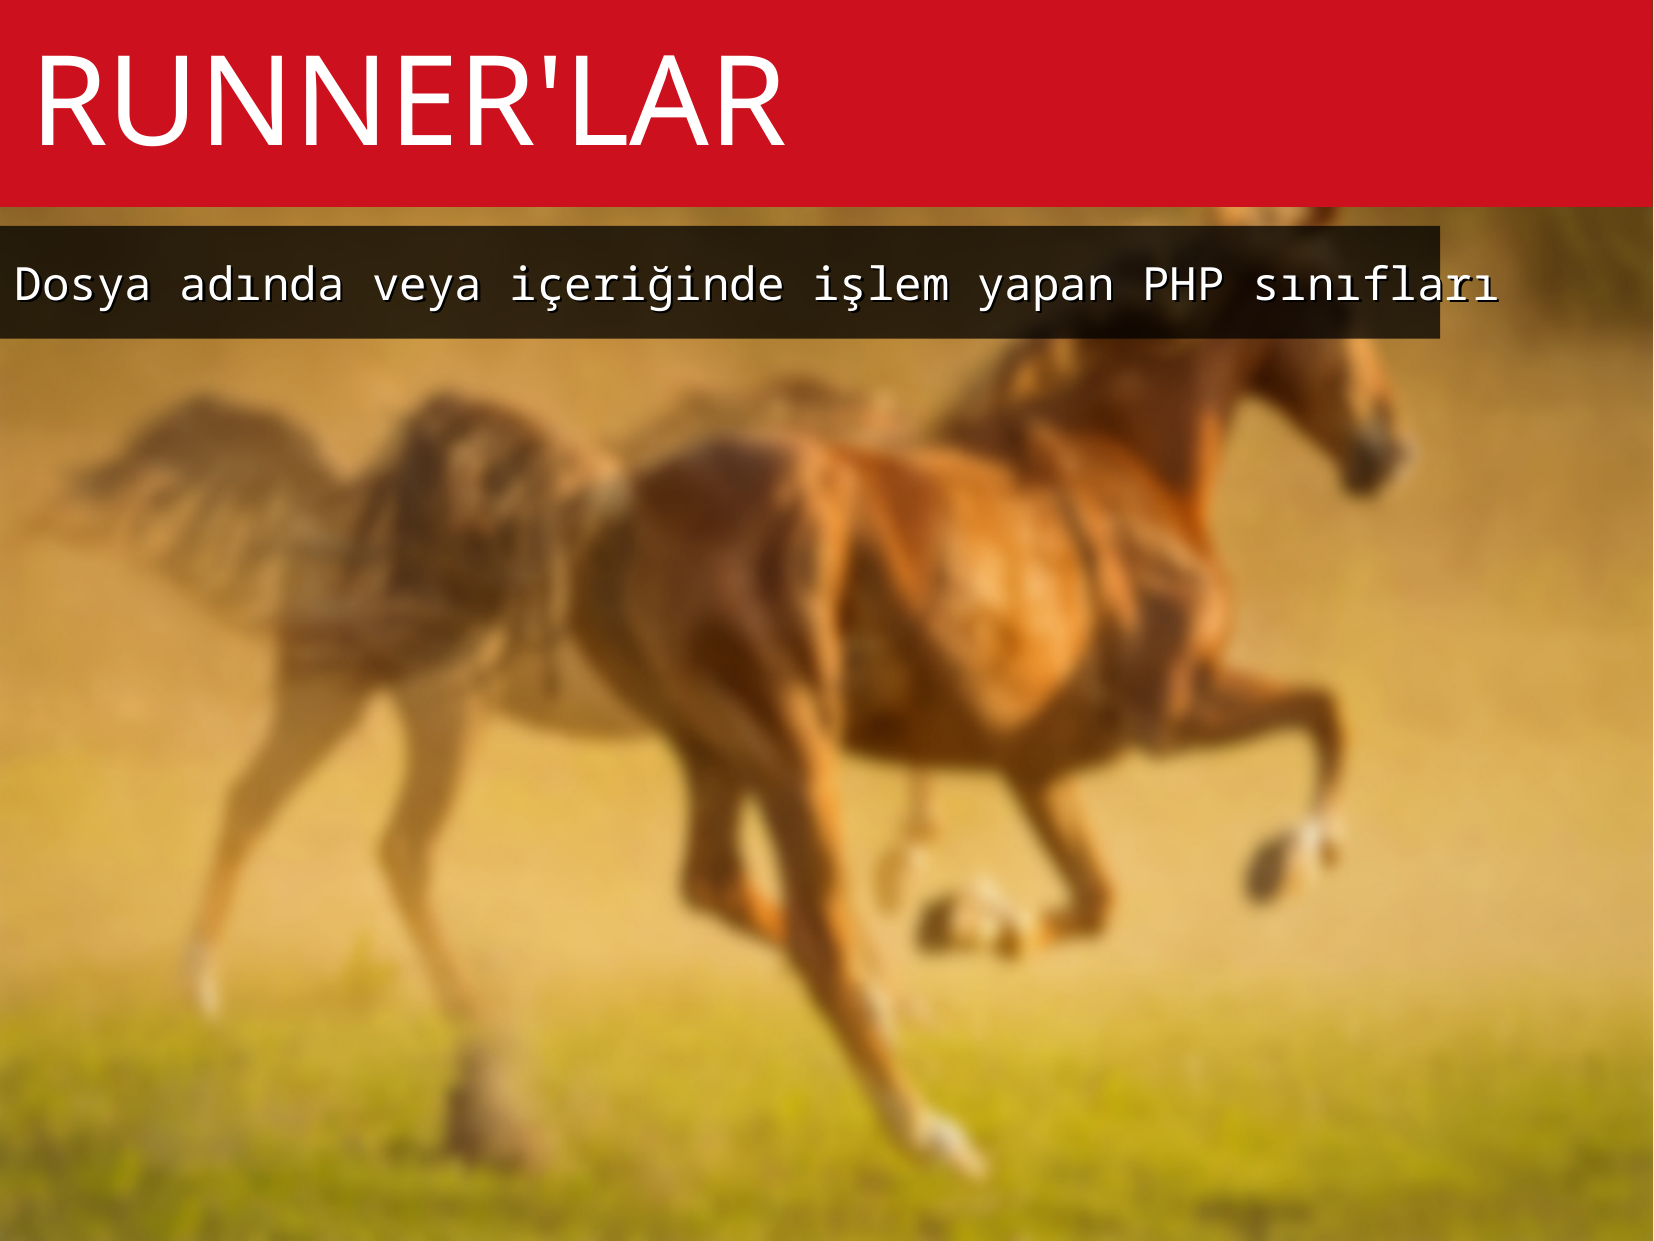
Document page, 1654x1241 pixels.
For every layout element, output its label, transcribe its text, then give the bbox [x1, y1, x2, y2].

text_box Dosya adında veya içeriğinde işlem yapan PHP sınıfları [0, 225, 1441, 339]
picture [0, 0, 1654, 1241]
title RUNNER'LAR [0, 0, 1653, 207]
